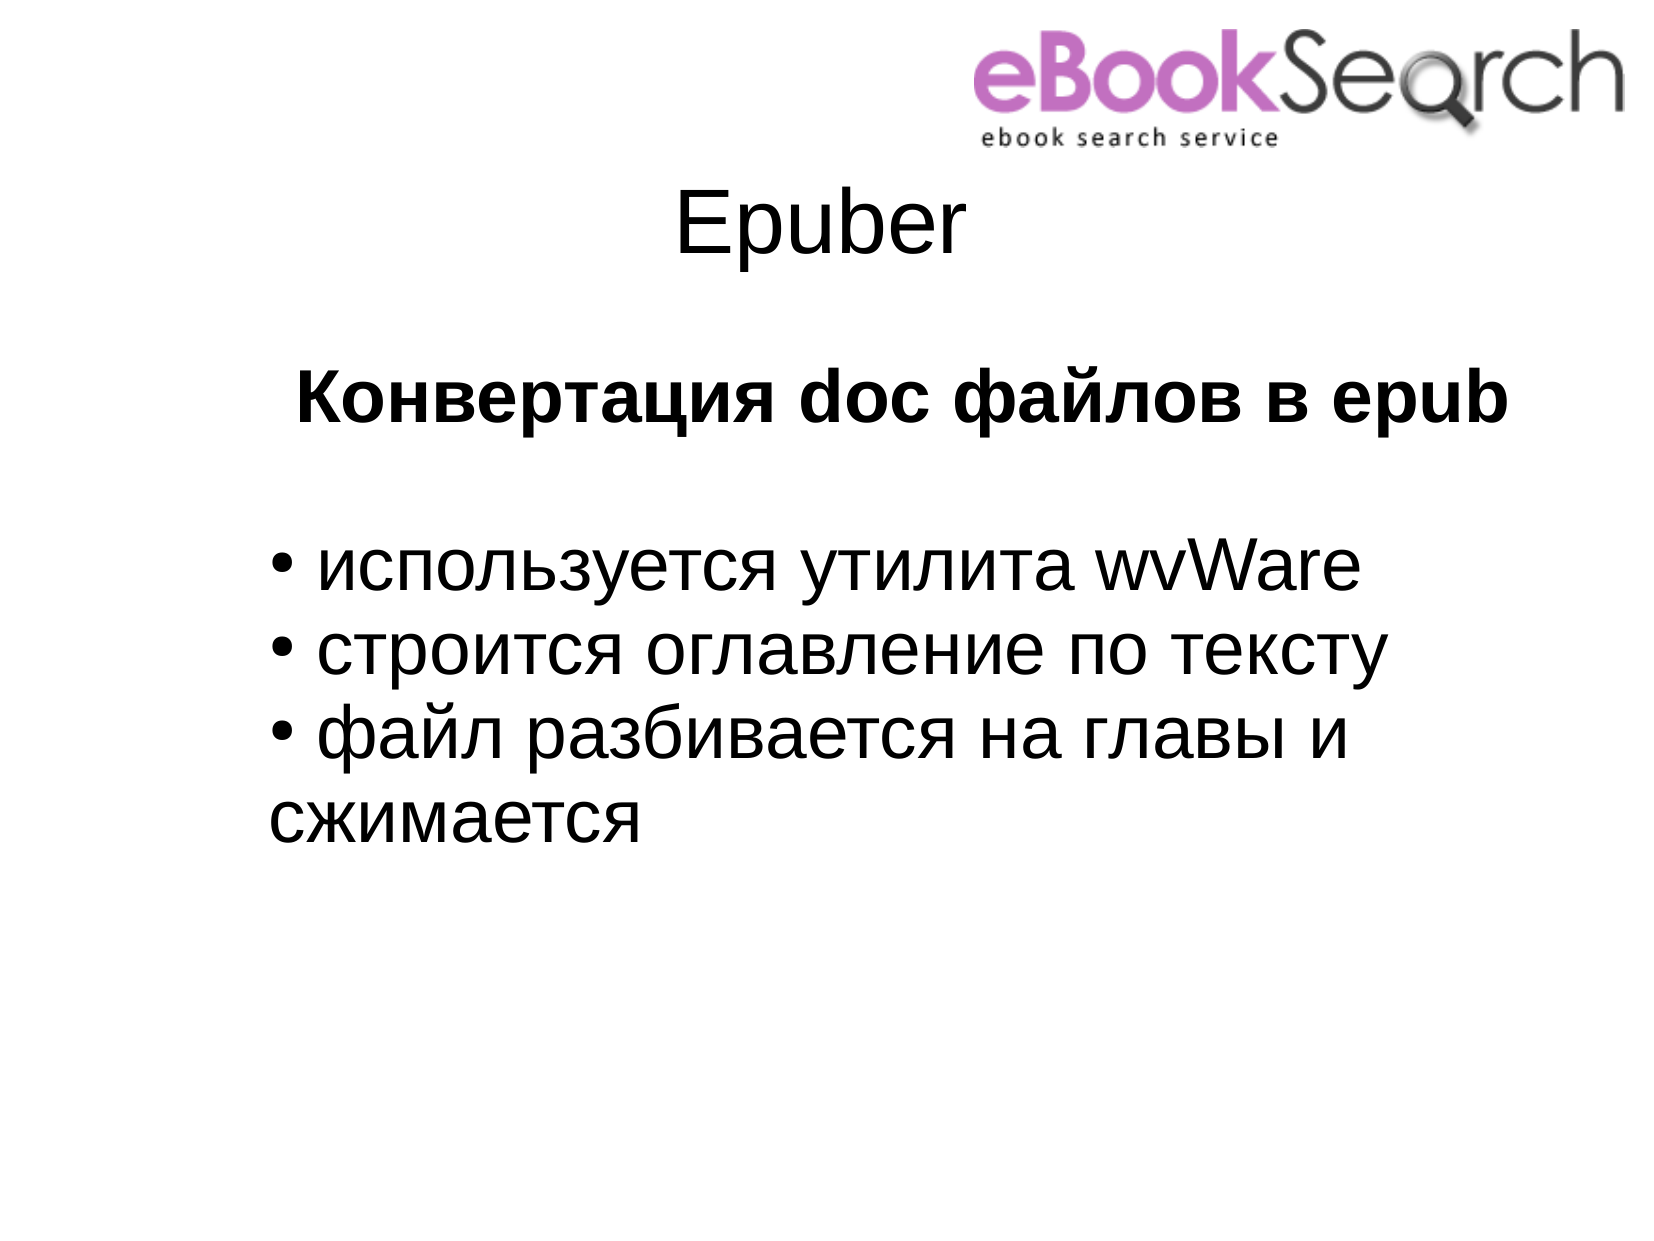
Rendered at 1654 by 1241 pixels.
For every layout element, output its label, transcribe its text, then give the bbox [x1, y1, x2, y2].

picture [974, 29, 1625, 148]
title Epuber [76, 118, 1565, 326]
text_box Конвертация doc файлов в epub используется утилита wvWare строится оглавление по тексту файл разбивается на главы и сжимается [253, 347, 1527, 900]
